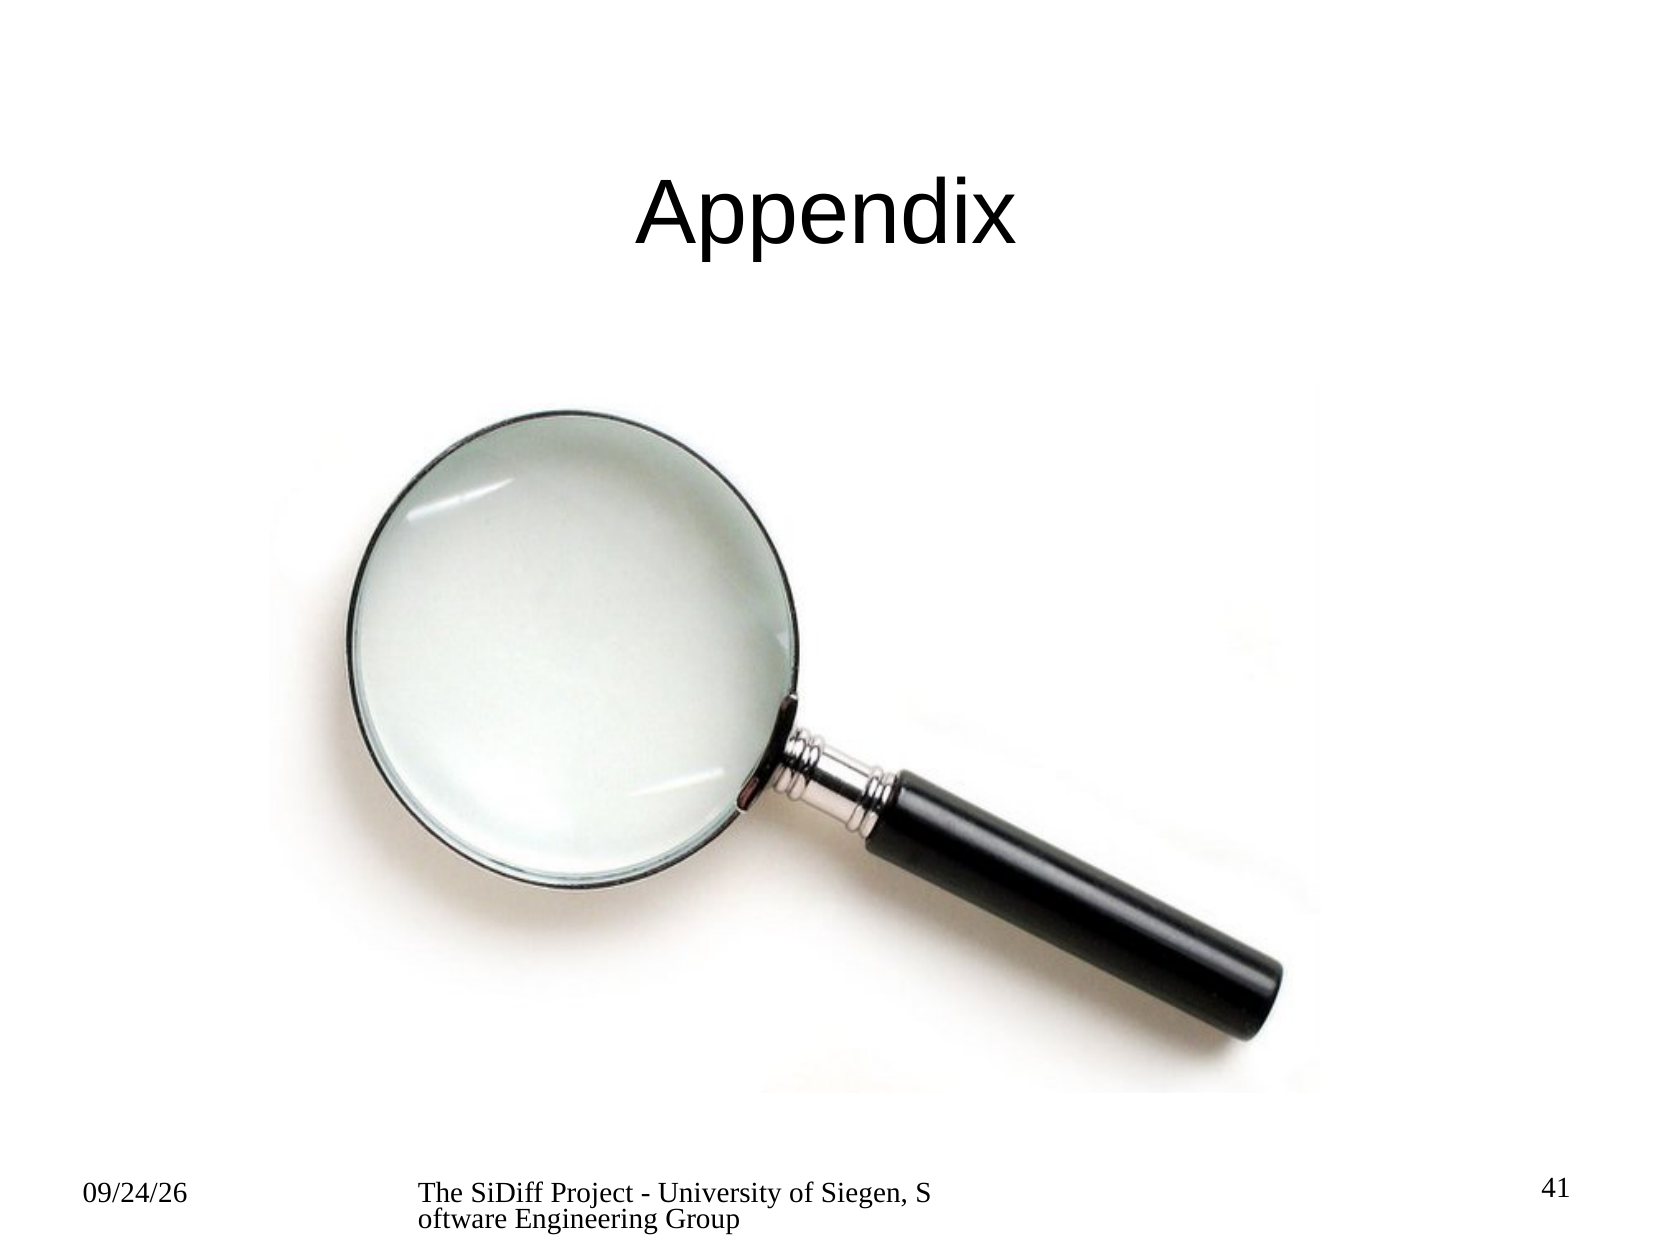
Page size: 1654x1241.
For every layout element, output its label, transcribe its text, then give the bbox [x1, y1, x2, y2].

picture [269, 381, 1329, 1093]
title Appendix [82, 108, 1571, 316]
